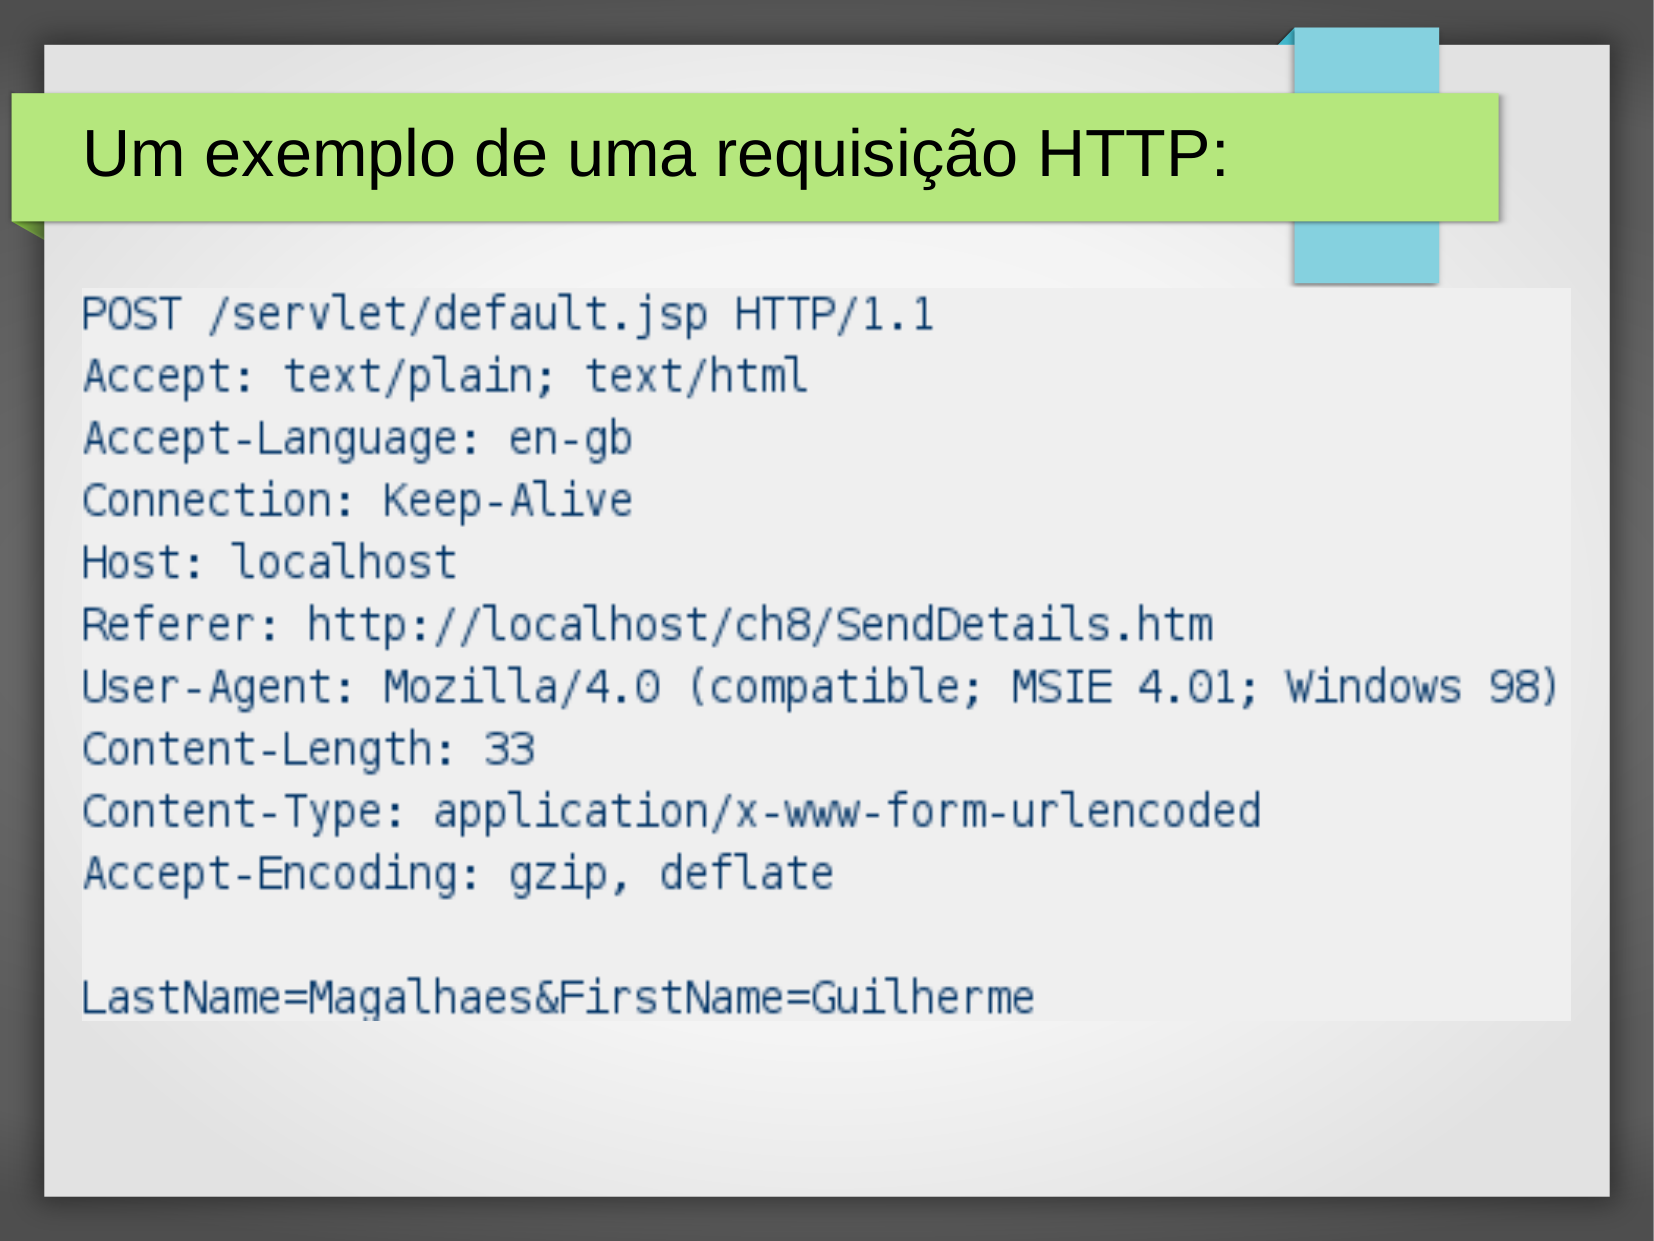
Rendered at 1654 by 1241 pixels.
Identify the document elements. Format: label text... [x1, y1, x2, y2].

picture [0, 0, 1654, 1241]
title Um exemplo de uma requisição HTTP: [82, 94, 1264, 213]
